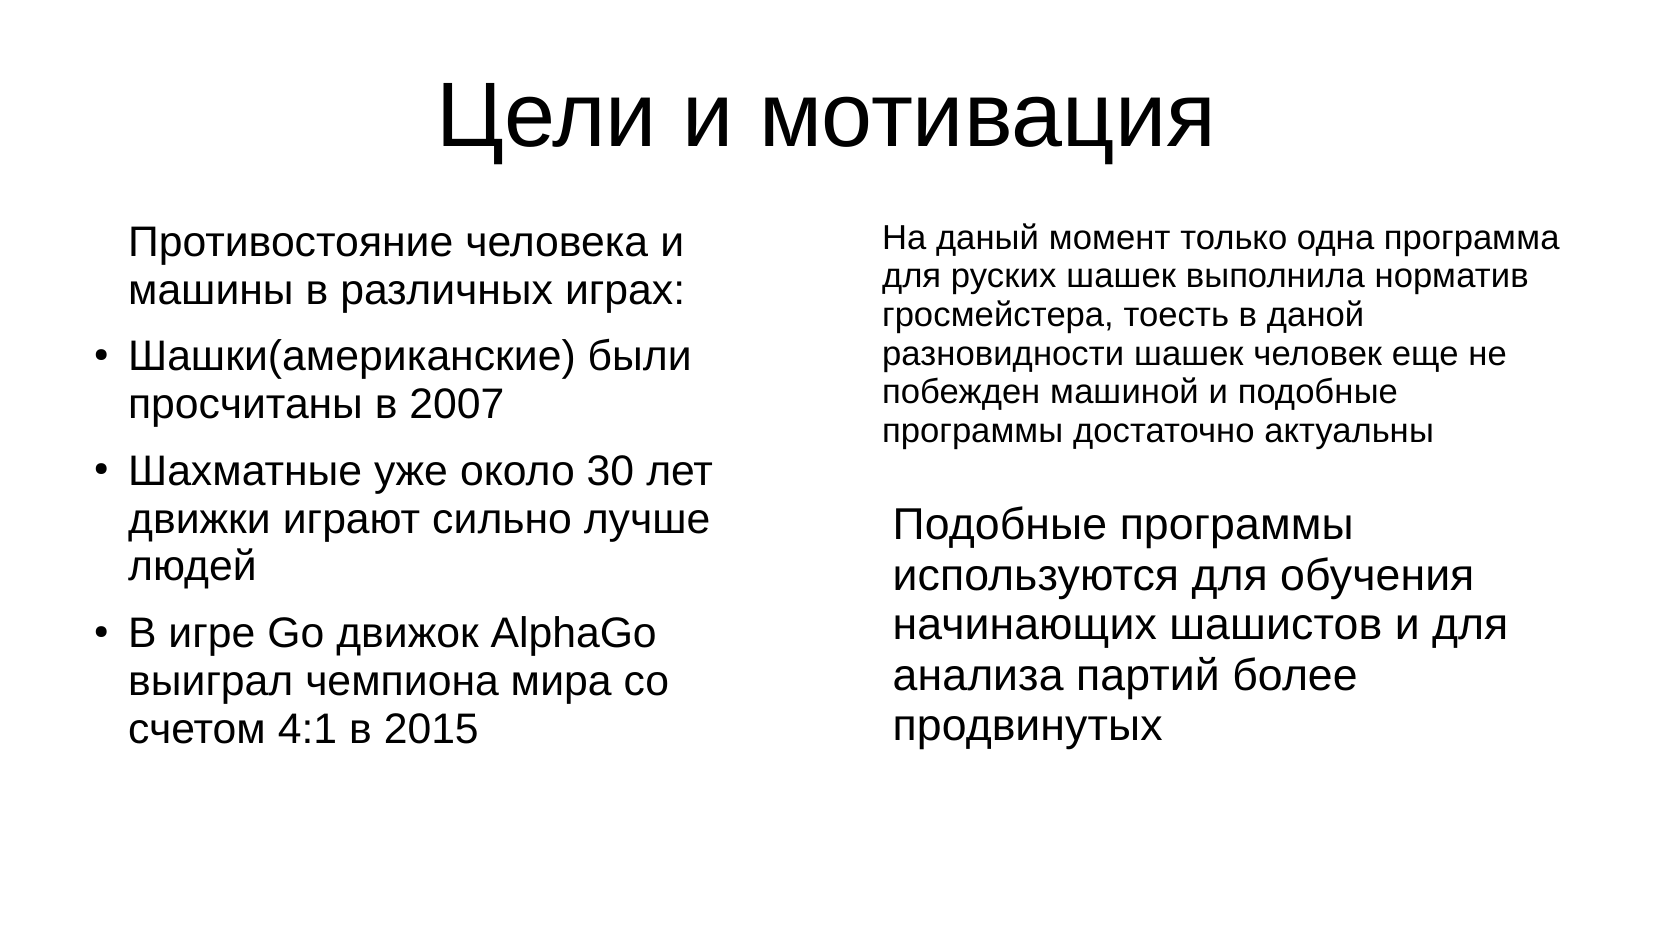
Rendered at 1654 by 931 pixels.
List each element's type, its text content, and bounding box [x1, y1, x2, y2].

list Подобные программы используются для обучения начинающих шашистов и для анализа партий более продвинутых [845, 499, 1572, 757]
list Противостояние человека и машины в различных играх: Шашки(американские) были просчитаны в 2007 Шахматные уже около 30 лет движки играют сильно лучше людей В игре Go движок AlphaGo выиграл чемпиона мира со счетом 4:1 в 2015 [82, 217, 809, 758]
list На даный момент только одна программа для руских шашек выполнила норматив гросмейстера, тоесть в даной разновидности шашек человек еще не побежден машиной и подобные программы достаточно актуальны [845, 217, 1572, 475]
title Цели и мотивация [82, 37, 1571, 193]
